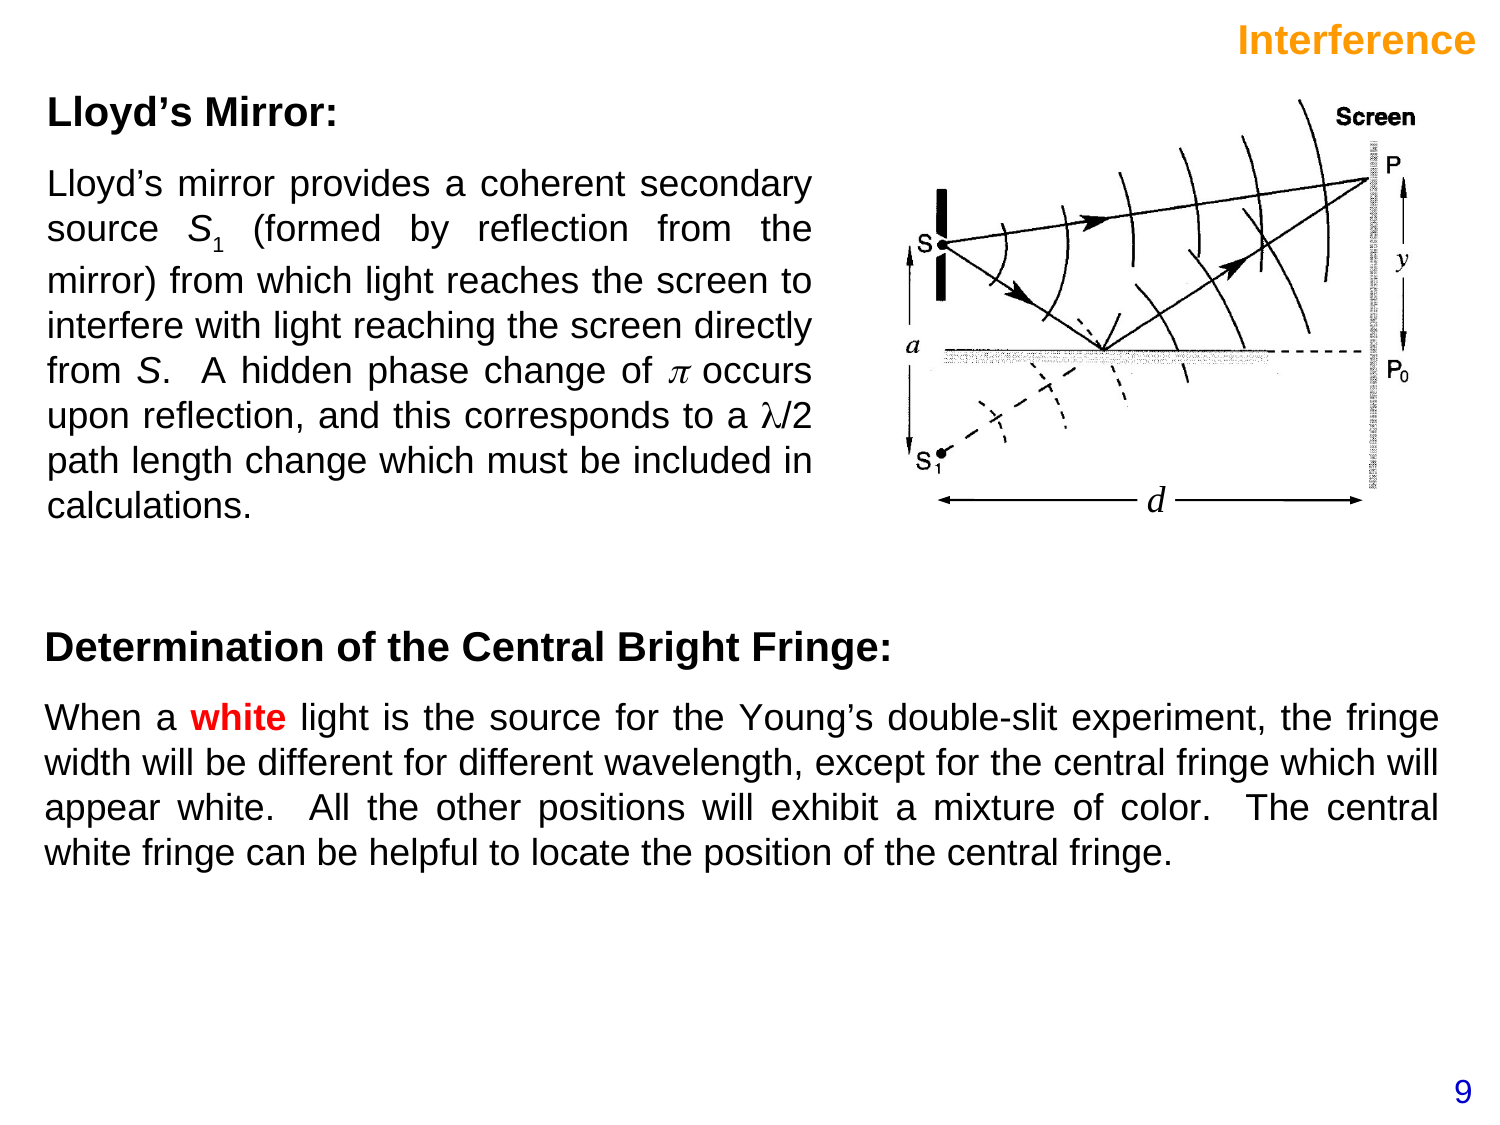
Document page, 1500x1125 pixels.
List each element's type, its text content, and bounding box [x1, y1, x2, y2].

text_box Interference [1237, 12, 1488, 63]
text_box d [1137, 474, 1176, 521]
text_box Lloyd’s Mirror: Lloyd’s mirror provides a coherent secondary source S1 (formed by reflection from the mirror) from which light reaches the screen to interfere with light reaching the screen directly from S. A hidden phase change of  occurs upon reflection, and this corresponds to a /2 path length change which must be included in calculations. [32, 77, 828, 535]
picture [887, 87, 1429, 490]
text_box <number> [1324, 1062, 1488, 1107]
text_box Determination of the Central Bright Fringe: When a white light is the source for the Young’s double-slit experiment, the fringe width will be different for different wavelength, except for the central fringe which will appear white. All the other positions will exhibit a mixture of color. The central white fringe can be helpful to locate the position of the central fringe. [29, 611, 1455, 881]
